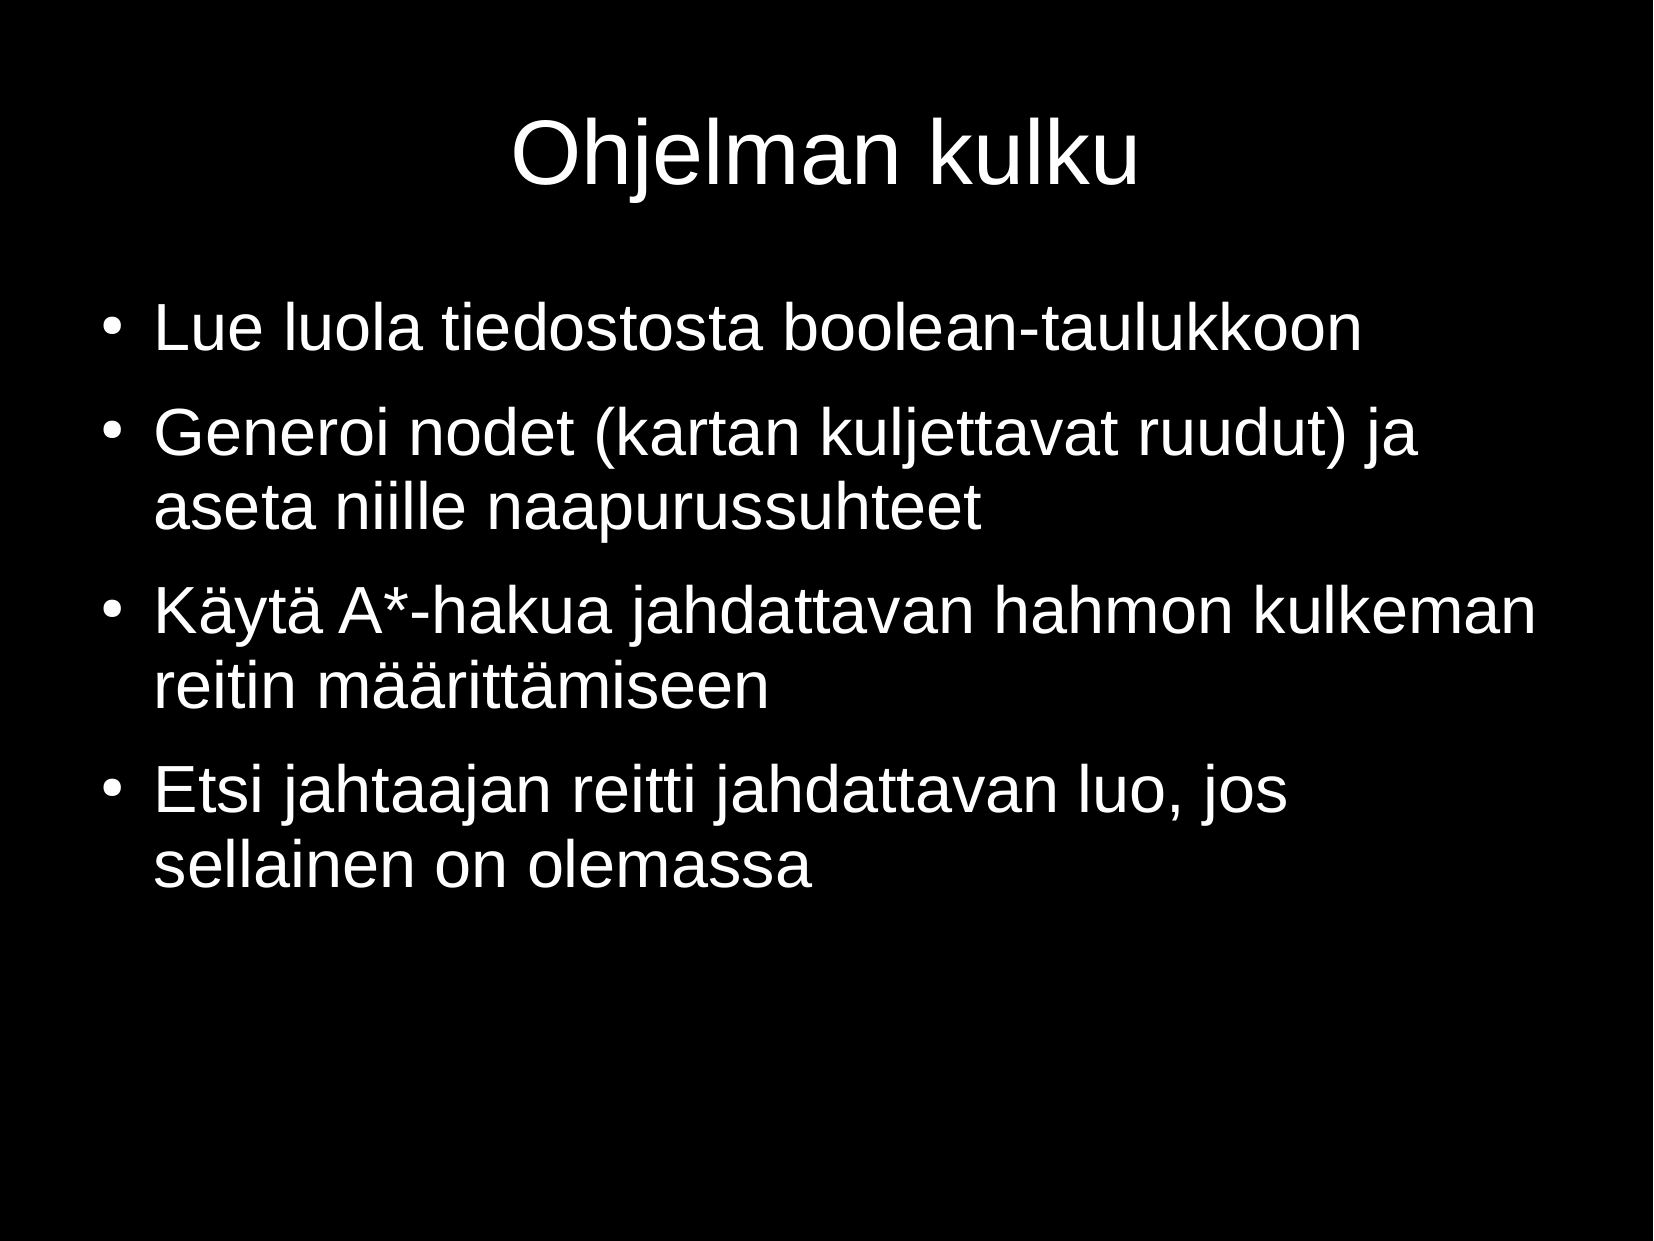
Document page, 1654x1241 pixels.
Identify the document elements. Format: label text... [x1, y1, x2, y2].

title Ohjelman kulku [82, 49, 1571, 257]
list Lue luola tiedostosta boolean-taulukkoon Generoi nodet (kartan kuljettavat ruudut) ja aseta niille naapurussuhteet Käytä A*-hakua jahdattavan hahmon kulkeman reitin määrittämiseen Etsi jahtaajan reitti jahdattavan luo, jos sellainen on olemassa [82, 290, 1571, 1010]
